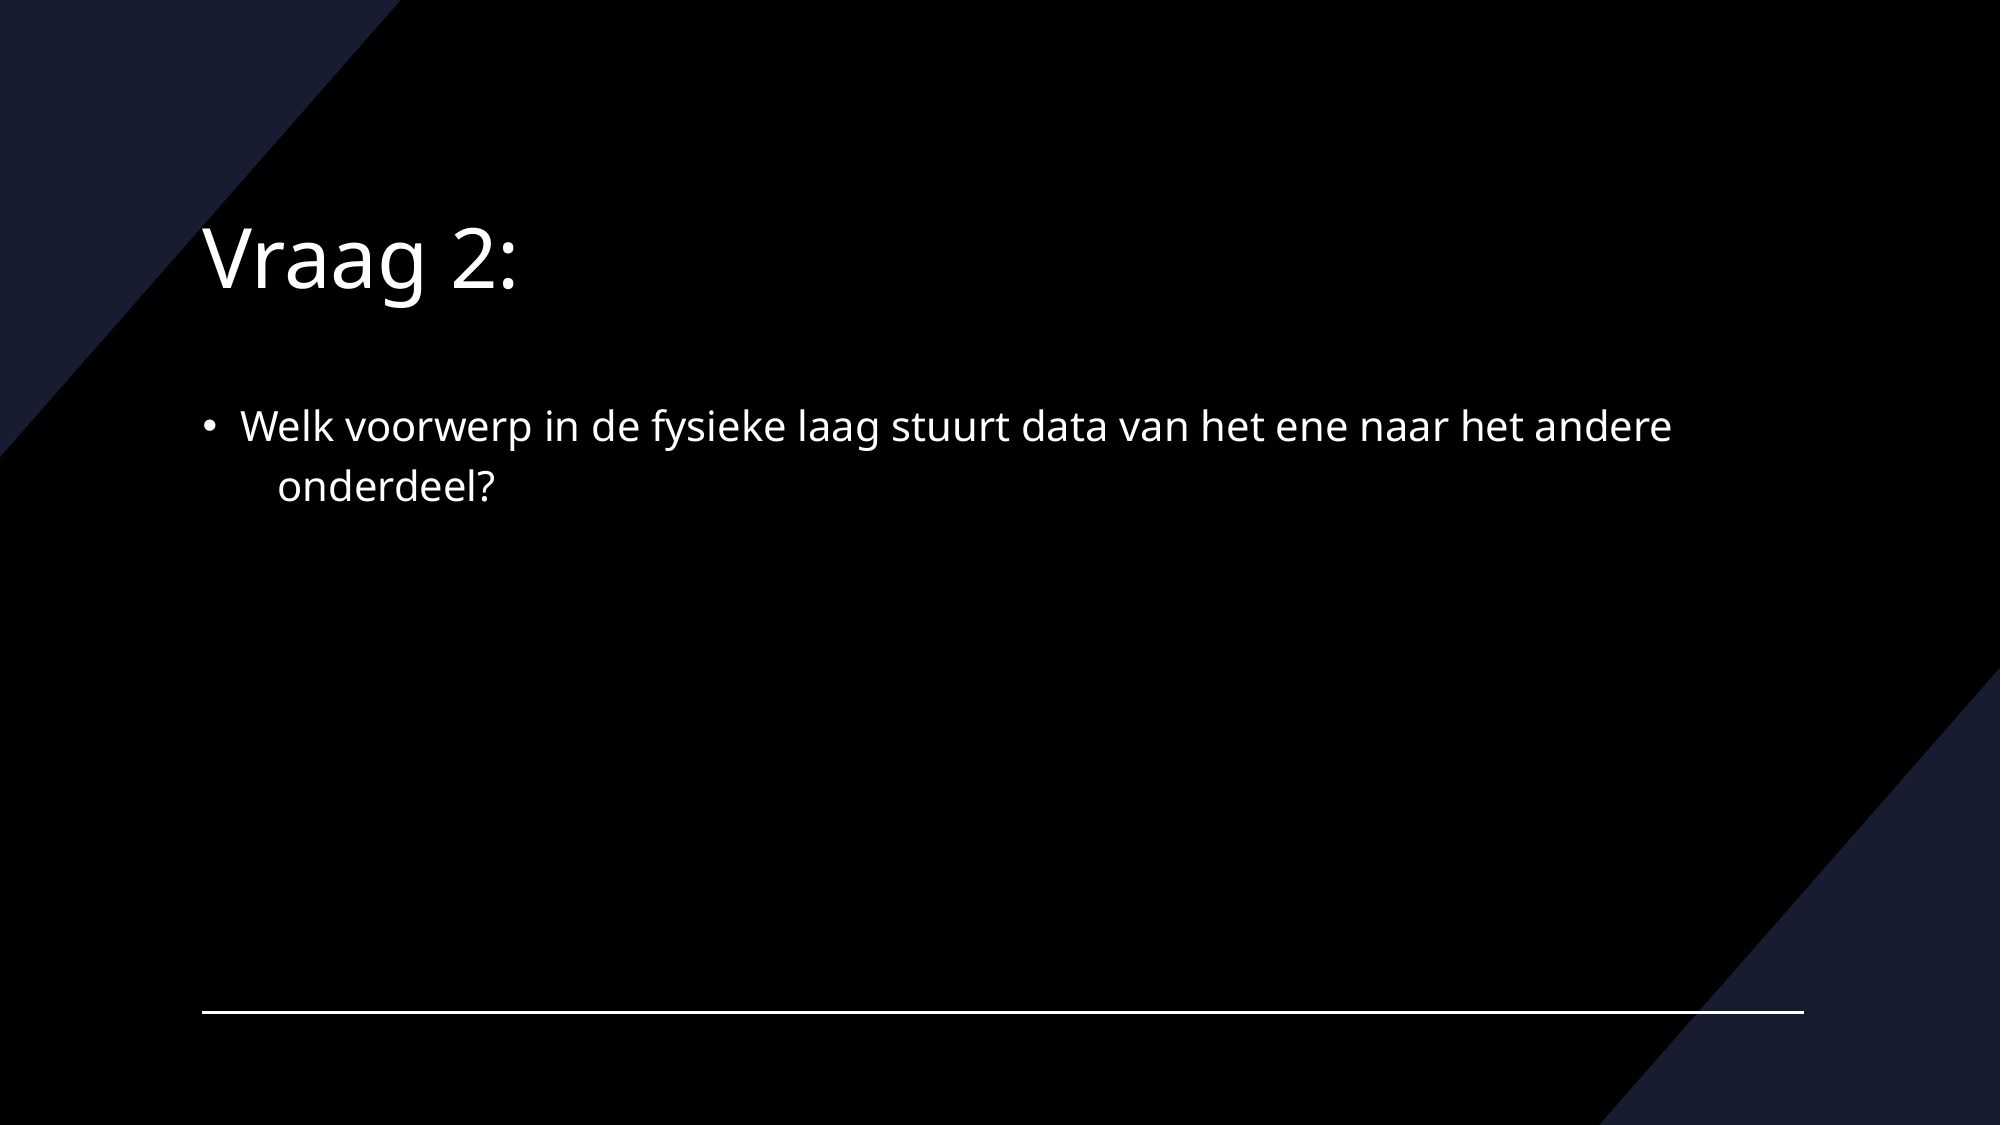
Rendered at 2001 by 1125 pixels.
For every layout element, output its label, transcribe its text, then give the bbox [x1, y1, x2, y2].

title Vraag 2: [187, 143, 1813, 367]
list Welk voorwerp in de fysieke laag stuurt data van het ene naar het andere onderdeel? [187, 382, 1813, 968]
